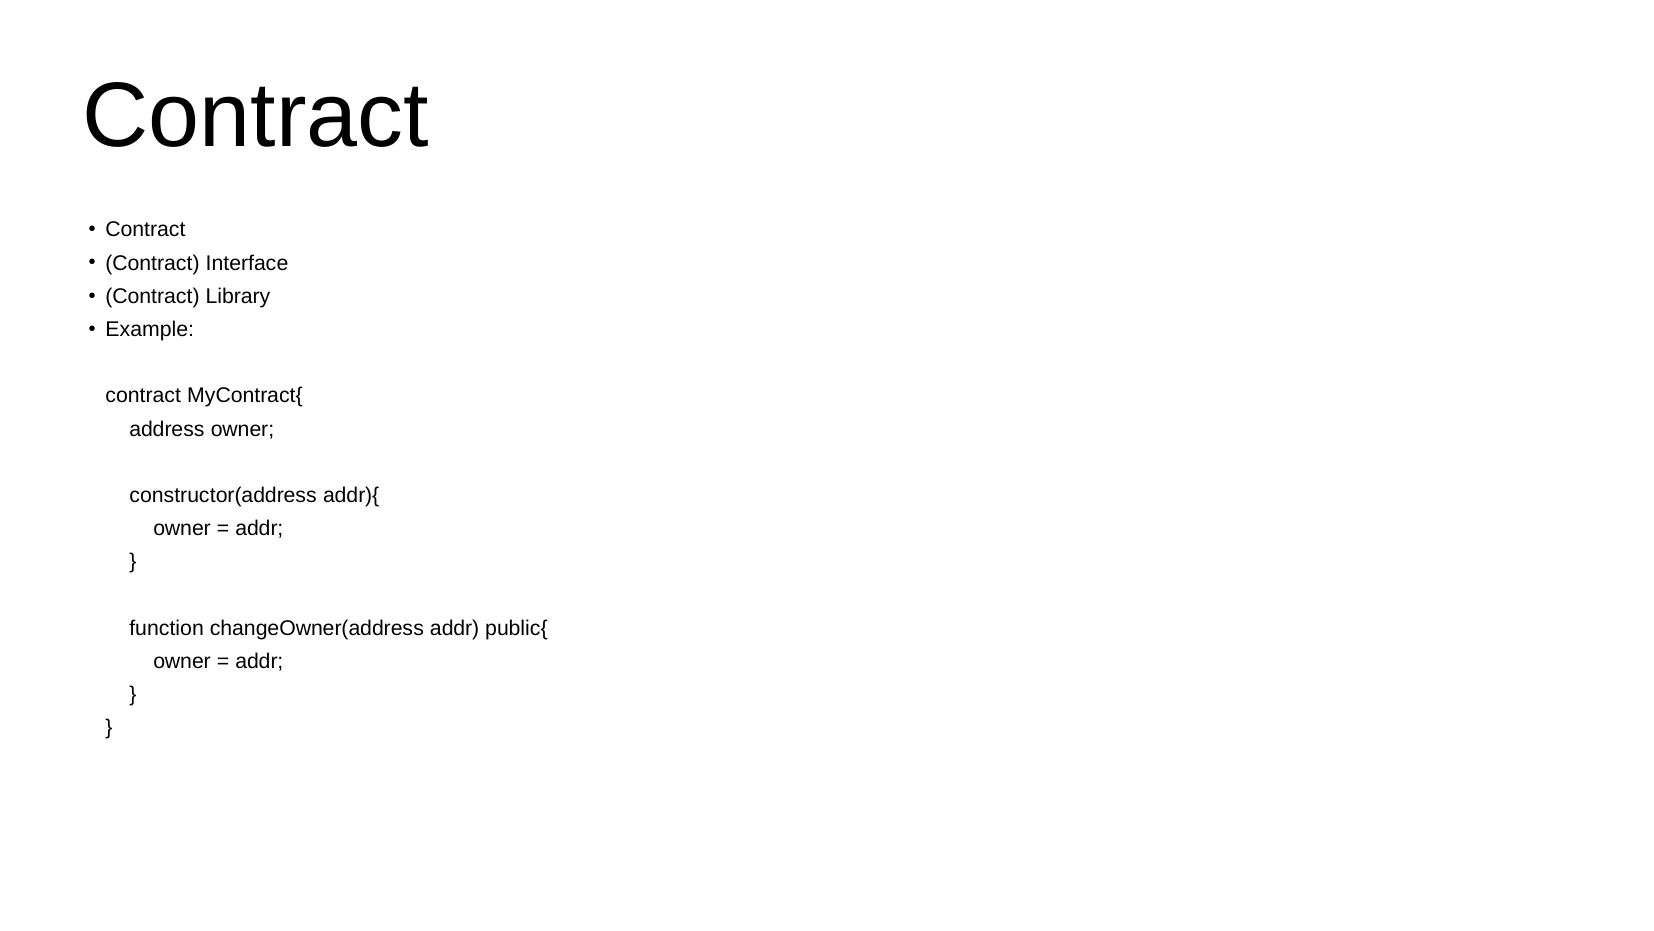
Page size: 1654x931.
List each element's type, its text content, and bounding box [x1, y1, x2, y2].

title Contract [82, 37, 1571, 193]
list Contract (Contract) Interface (Contract) Library Example: contract MyContract{ address owner; constructor(address addr){ owner = addr; } function changeOwner(address addr) public{ owner = addr; } } [82, 217, 1571, 758]
